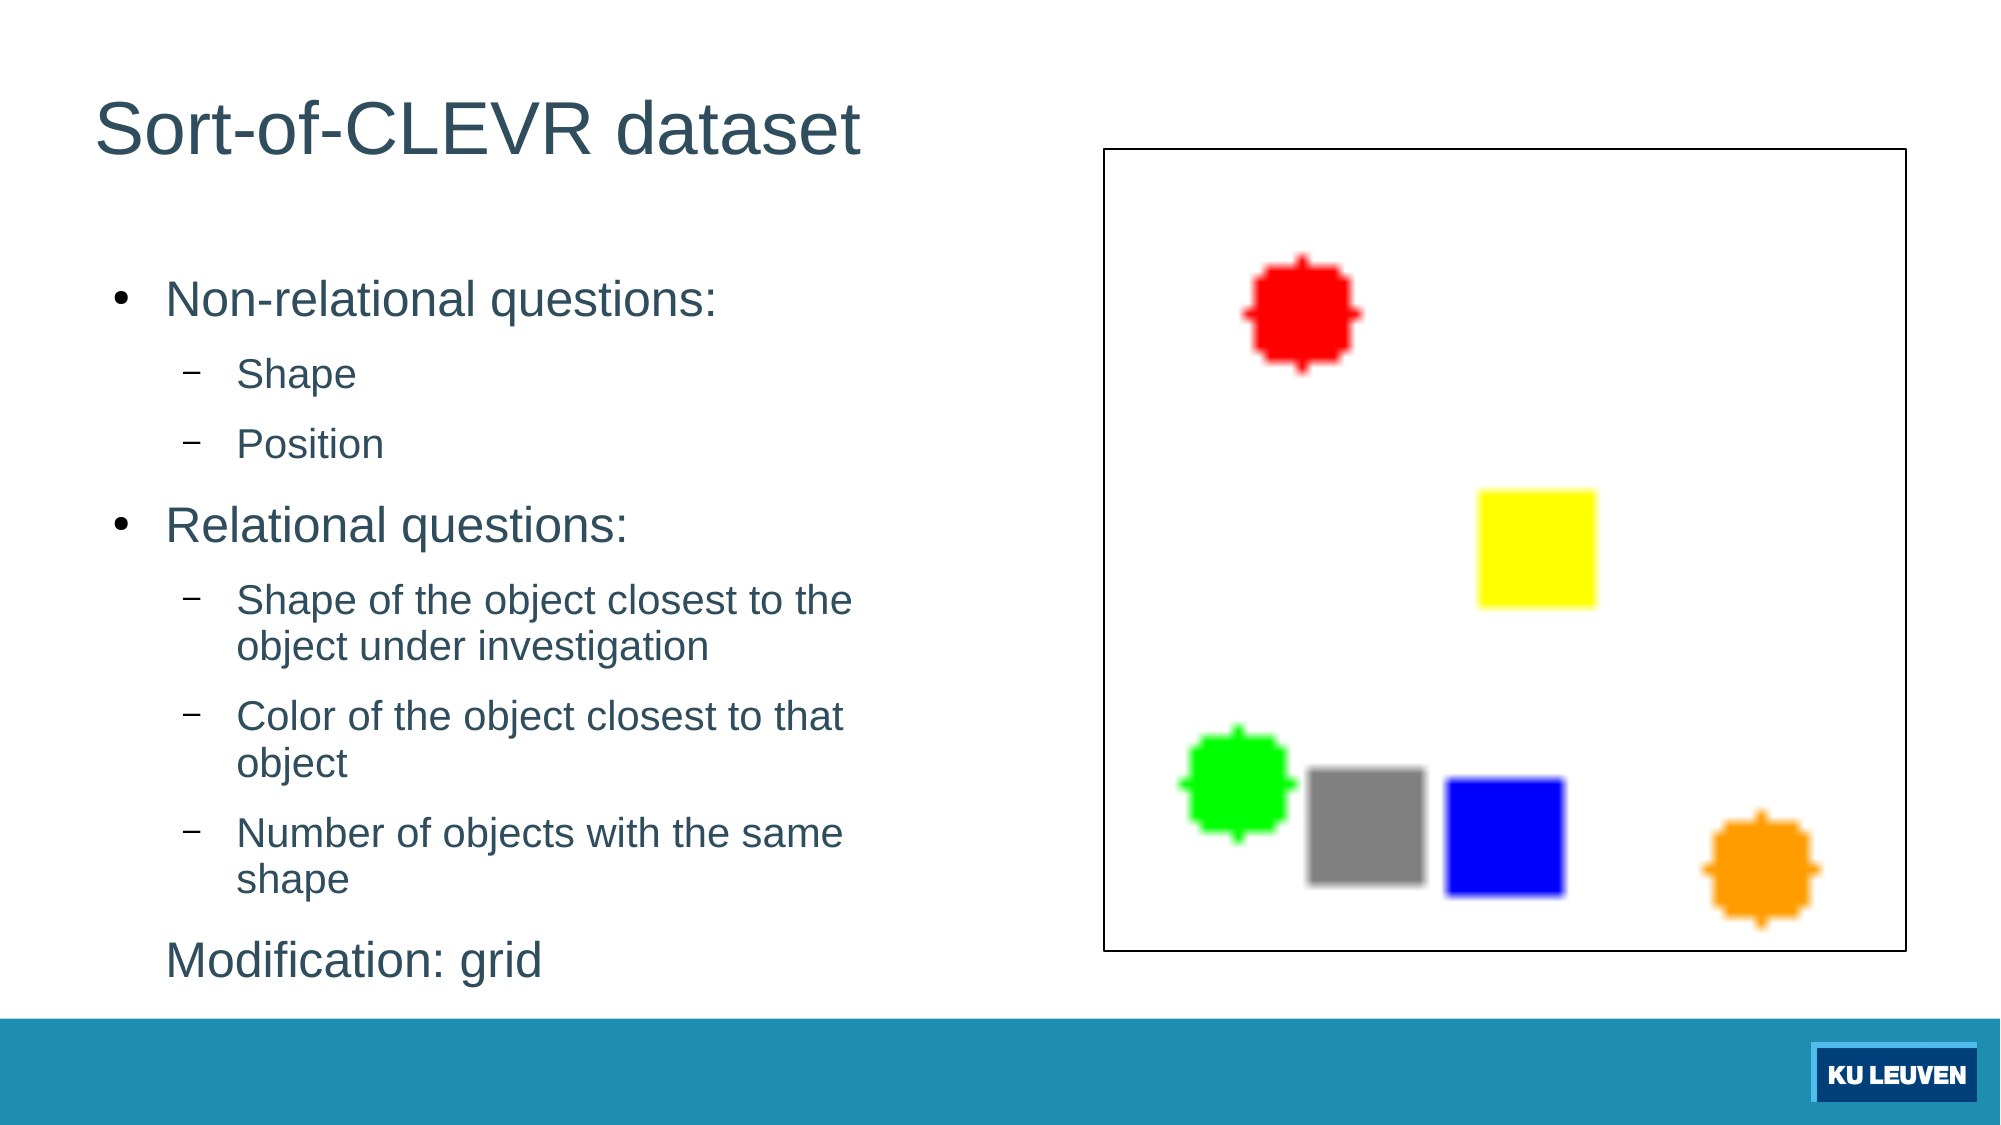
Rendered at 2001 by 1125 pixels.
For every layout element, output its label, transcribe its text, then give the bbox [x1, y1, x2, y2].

title Sort-of-CLEVR dataset [94, 33, 1906, 223]
picture [1811, 1042, 1977, 1102]
list Non-relational questions: Shape Position Relational questions: Shape of the object closest to the object under investigation Color of the object closest to that object Number of objects with the same shape Modification: grid [94, 271, 886, 1004]
picture [1105, 149, 1906, 950]
